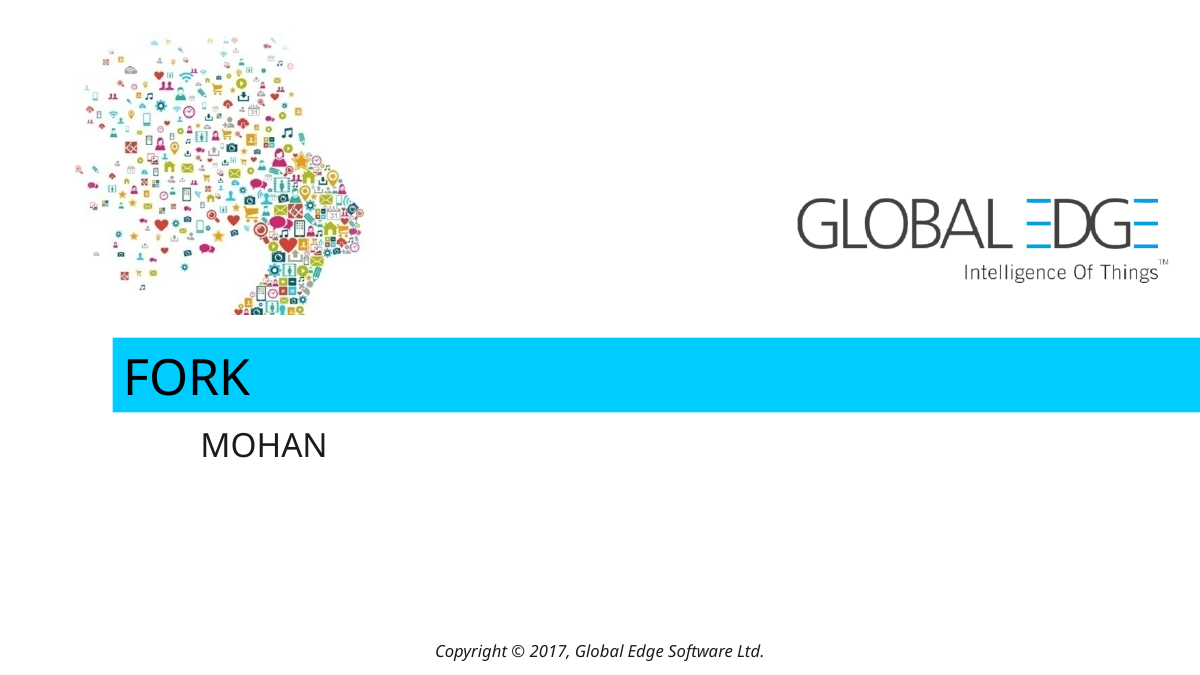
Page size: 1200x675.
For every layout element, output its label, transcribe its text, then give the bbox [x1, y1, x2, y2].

picture [787, 187, 1178, 293]
picture [75, 0, 377, 315]
title FORK [112, 337, 1200, 413]
list MOHAN [118, 412, 981, 475]
